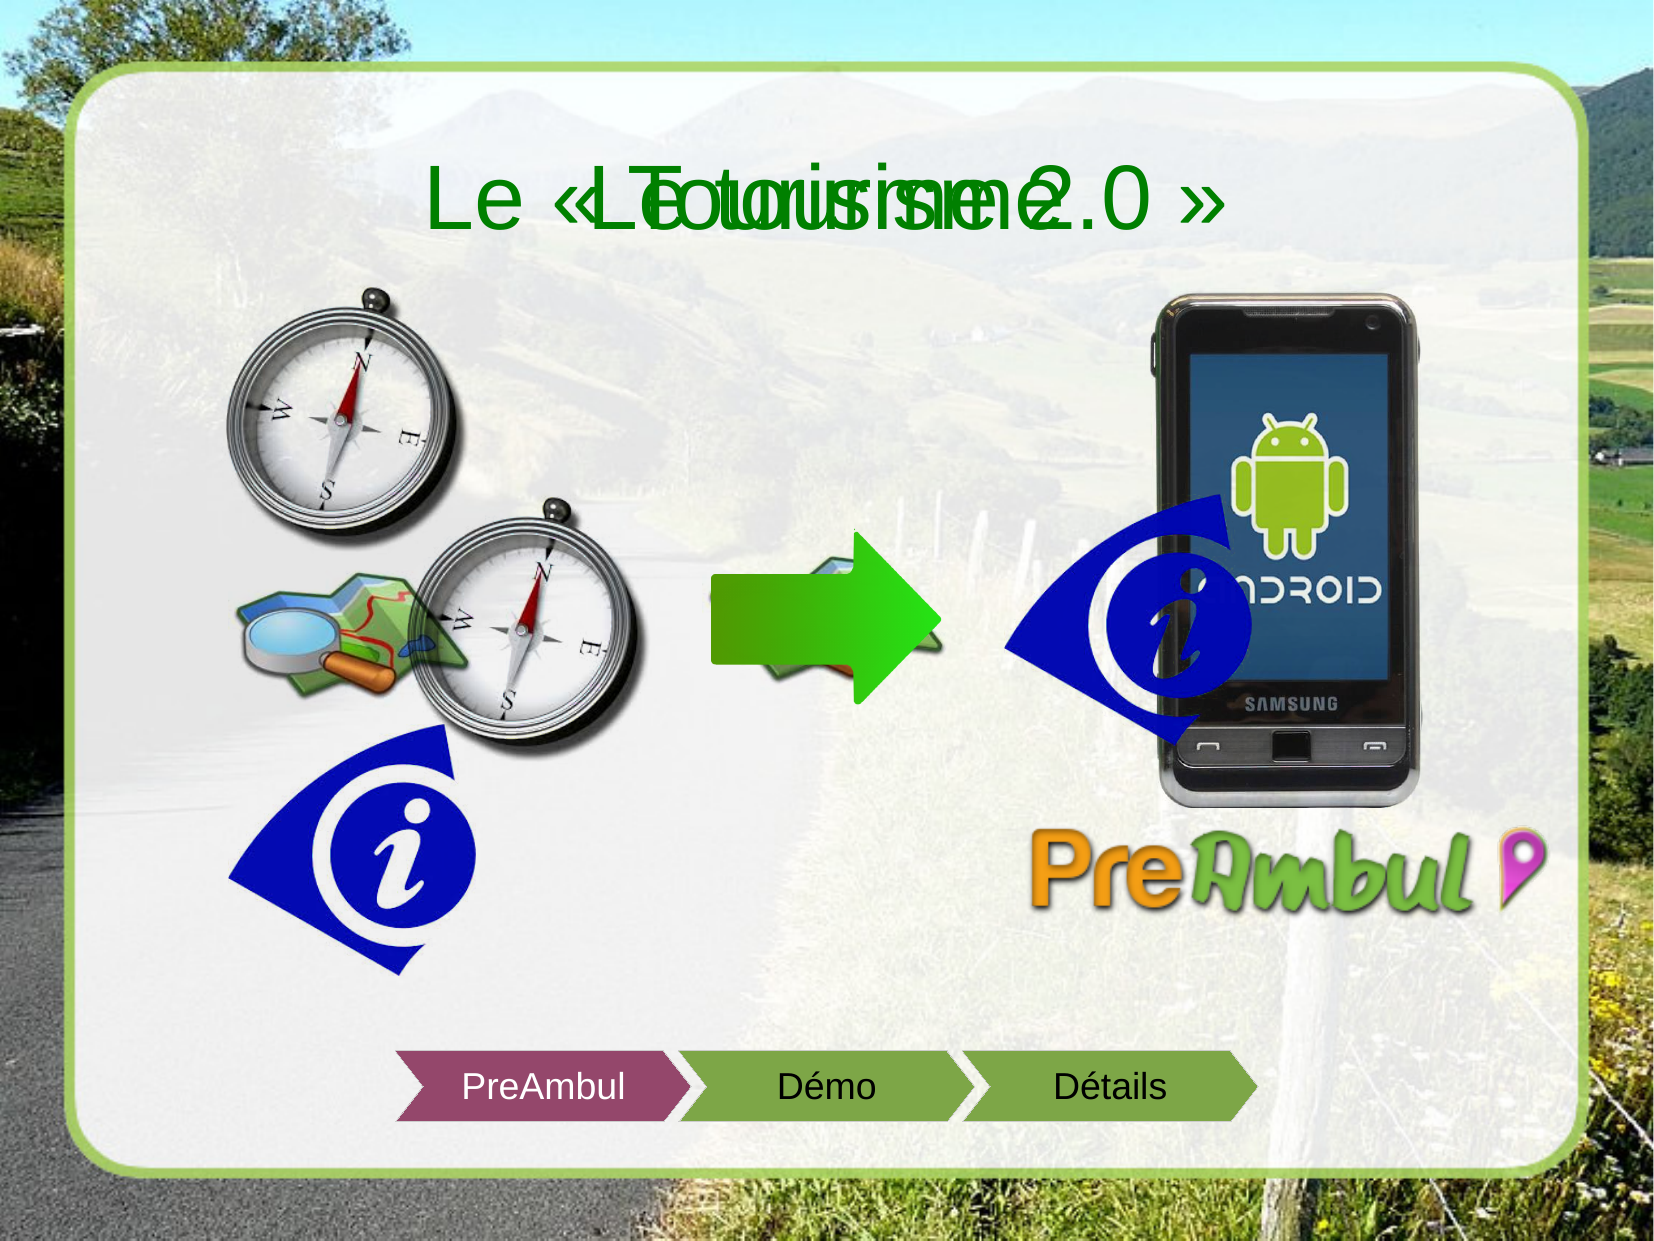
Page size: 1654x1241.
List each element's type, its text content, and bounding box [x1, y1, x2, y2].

text_box PreAmbul [395, 1050, 692, 1122]
title Le tourisme [82, 94, 1571, 302]
text_box Démo [678, 1050, 975, 1122]
text_box Détails [962, 1050, 1259, 1122]
picture [0, 0, 1654, 1241]
